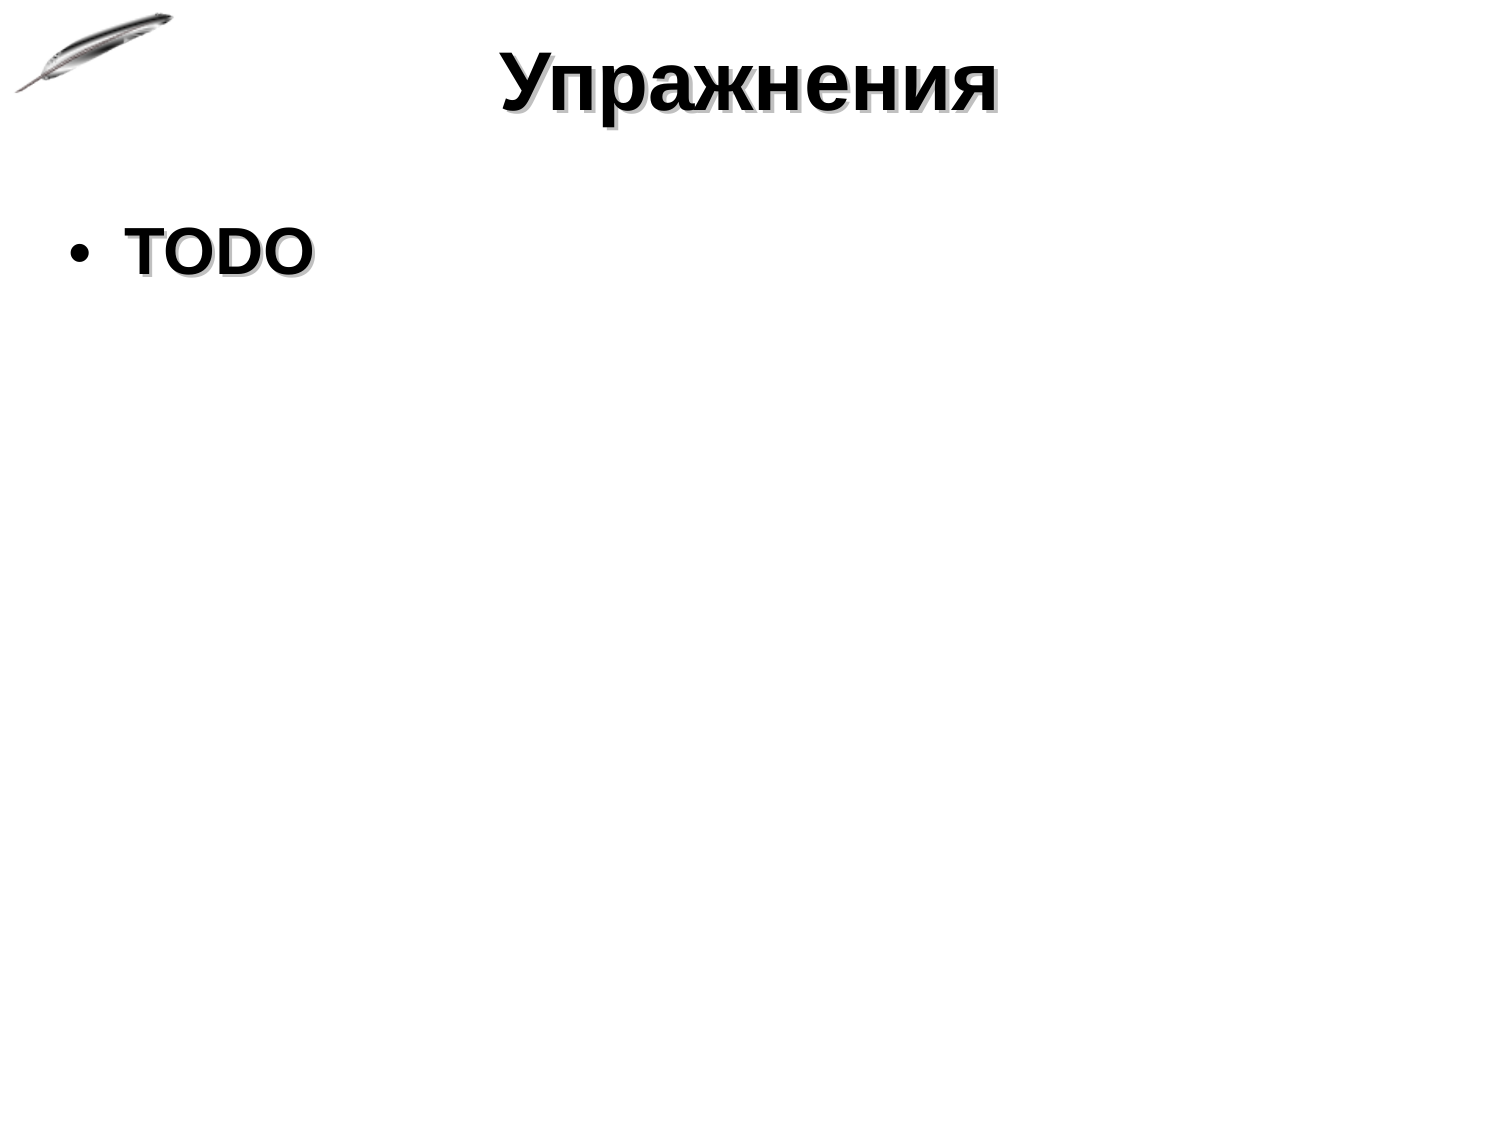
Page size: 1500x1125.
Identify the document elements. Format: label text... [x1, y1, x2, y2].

title Упражнения [230, 11, 1270, 161]
list TODO [53, 208, 1447, 1083]
picture [11, 11, 179, 95]
